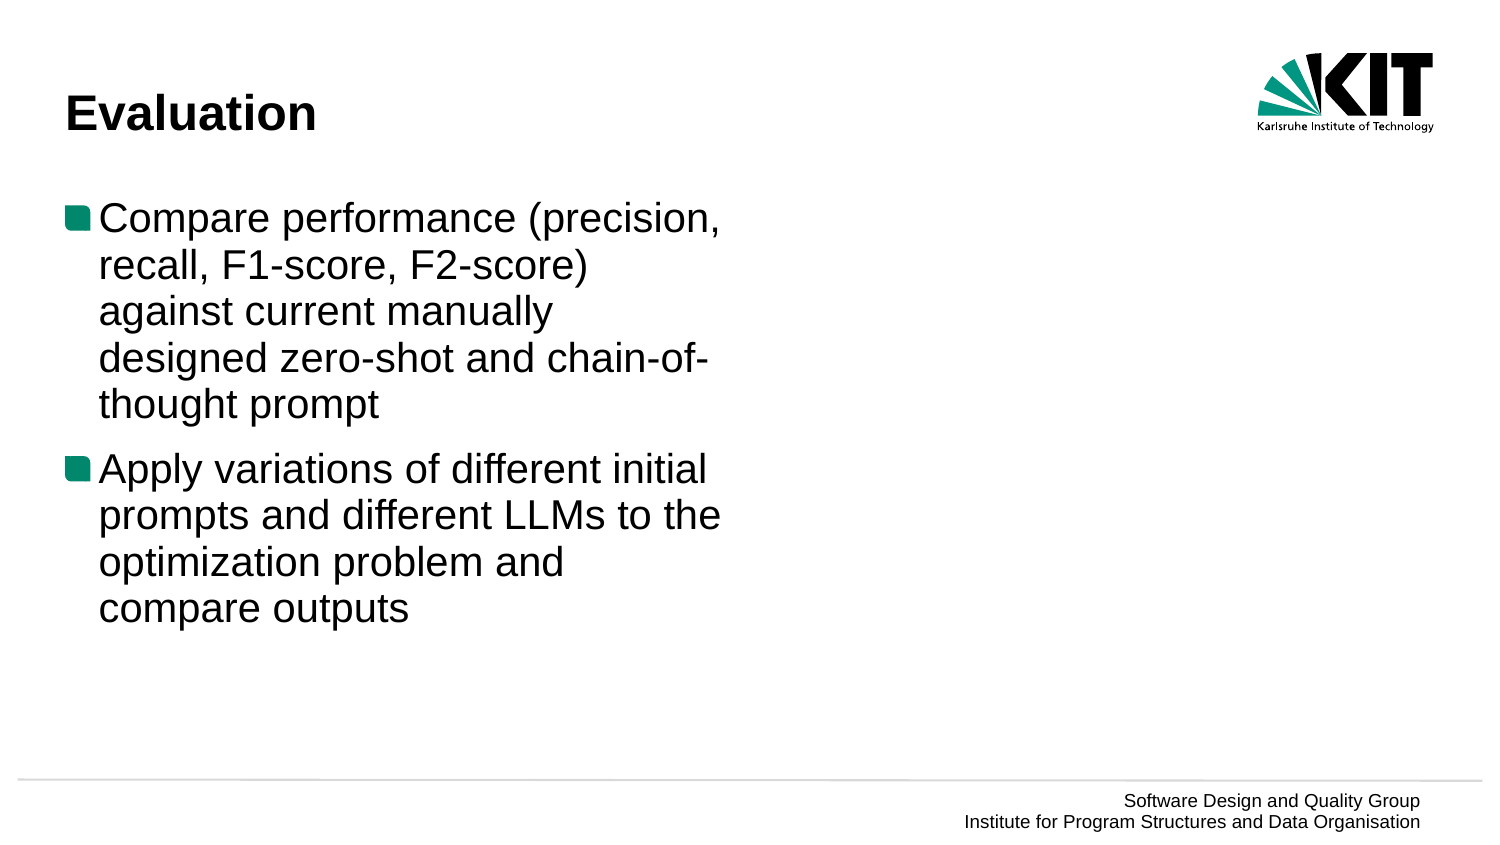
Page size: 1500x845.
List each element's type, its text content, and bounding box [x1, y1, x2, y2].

list Compare performance (precision, recall, F1-score, F2-score) against current manually designed zero-shot and chain-of-thought prompt Apply variations of different initial prompts and different LLMs to the optimization problem and compare outputs [64, 194, 734, 748]
title Evaluation [64, 45, 1170, 183]
